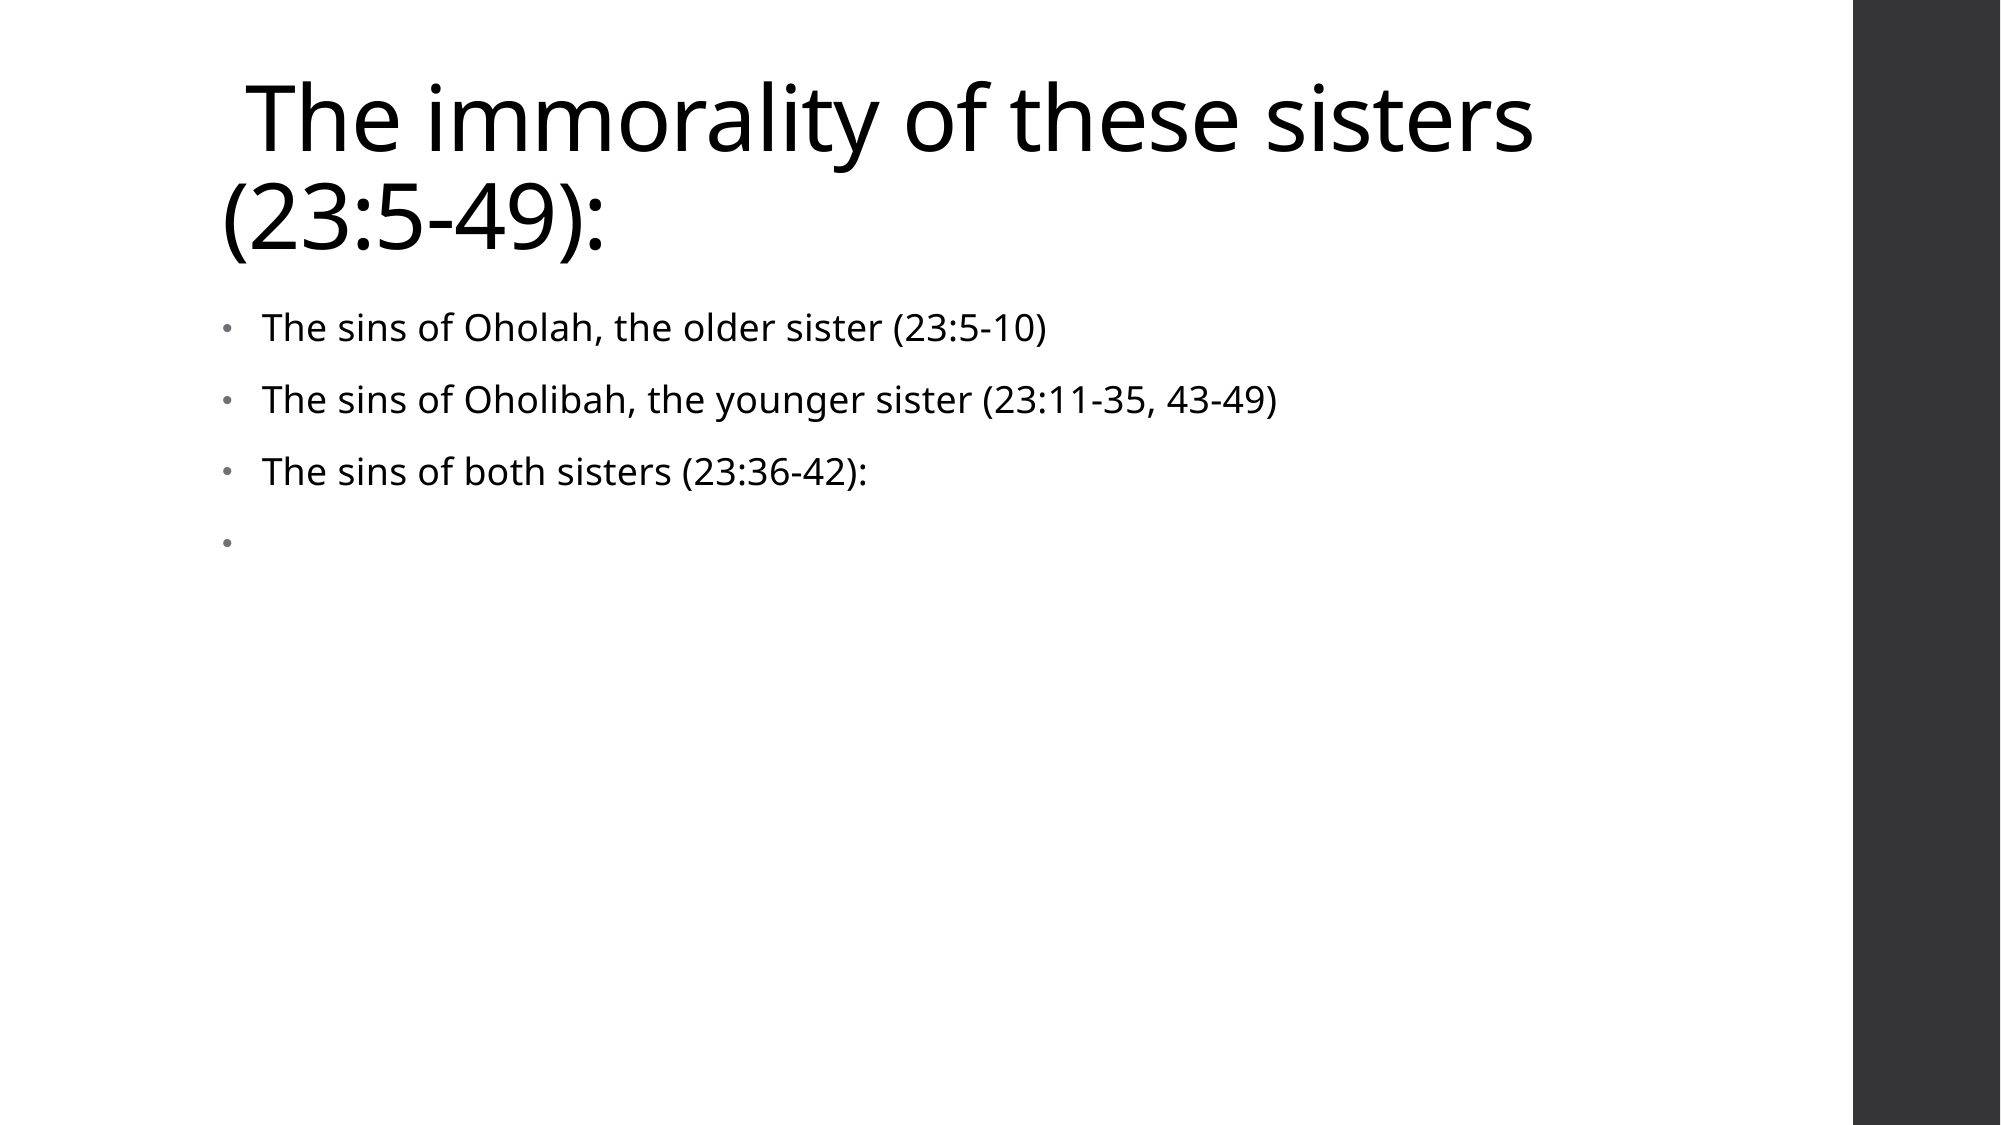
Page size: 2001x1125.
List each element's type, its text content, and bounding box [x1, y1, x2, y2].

list The sins of Oholah, the older sister (23:5-10) The sins of Oholibah, the younger sister (23:11-35, 43-49) The sins of both sisters (23:36-42): [206, 299, 1617, 1014]
title The immorality of these sisters (23:5-49): [206, 60, 1797, 278]
